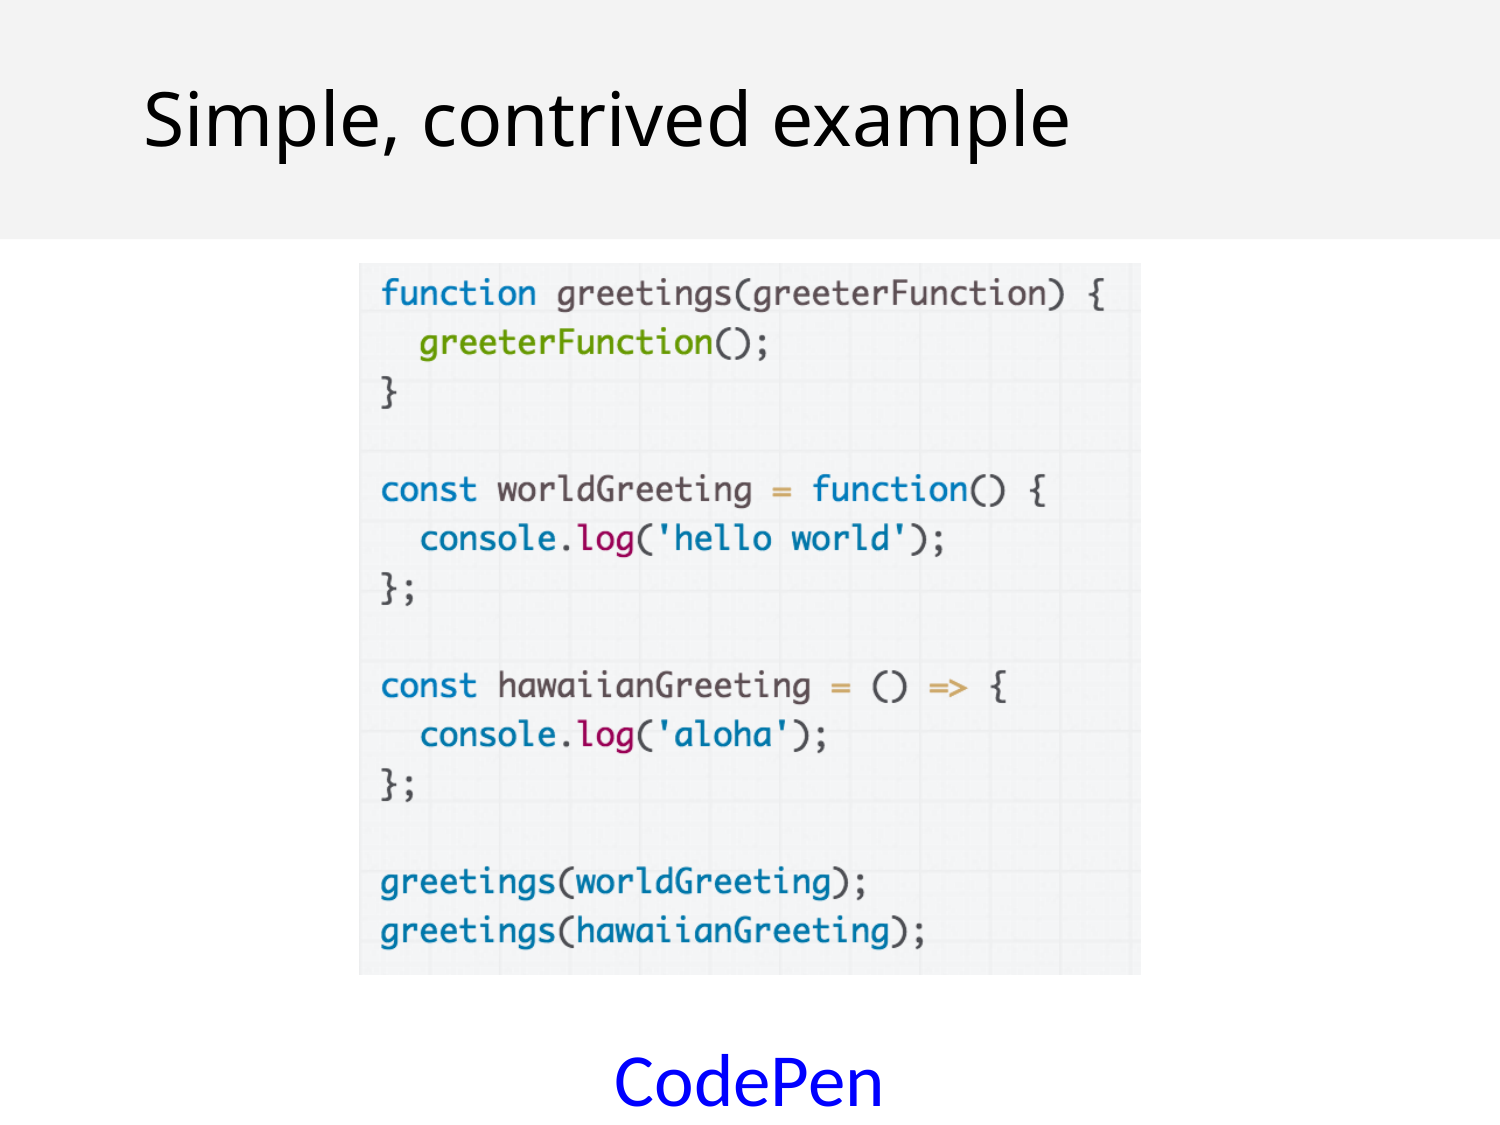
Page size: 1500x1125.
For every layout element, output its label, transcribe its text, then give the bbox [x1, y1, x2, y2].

title Simple, contrived example [128, 56, 1372, 183]
picture [359, 263, 1141, 975]
text_box CodePen [128, 1002, 1372, 1063]
